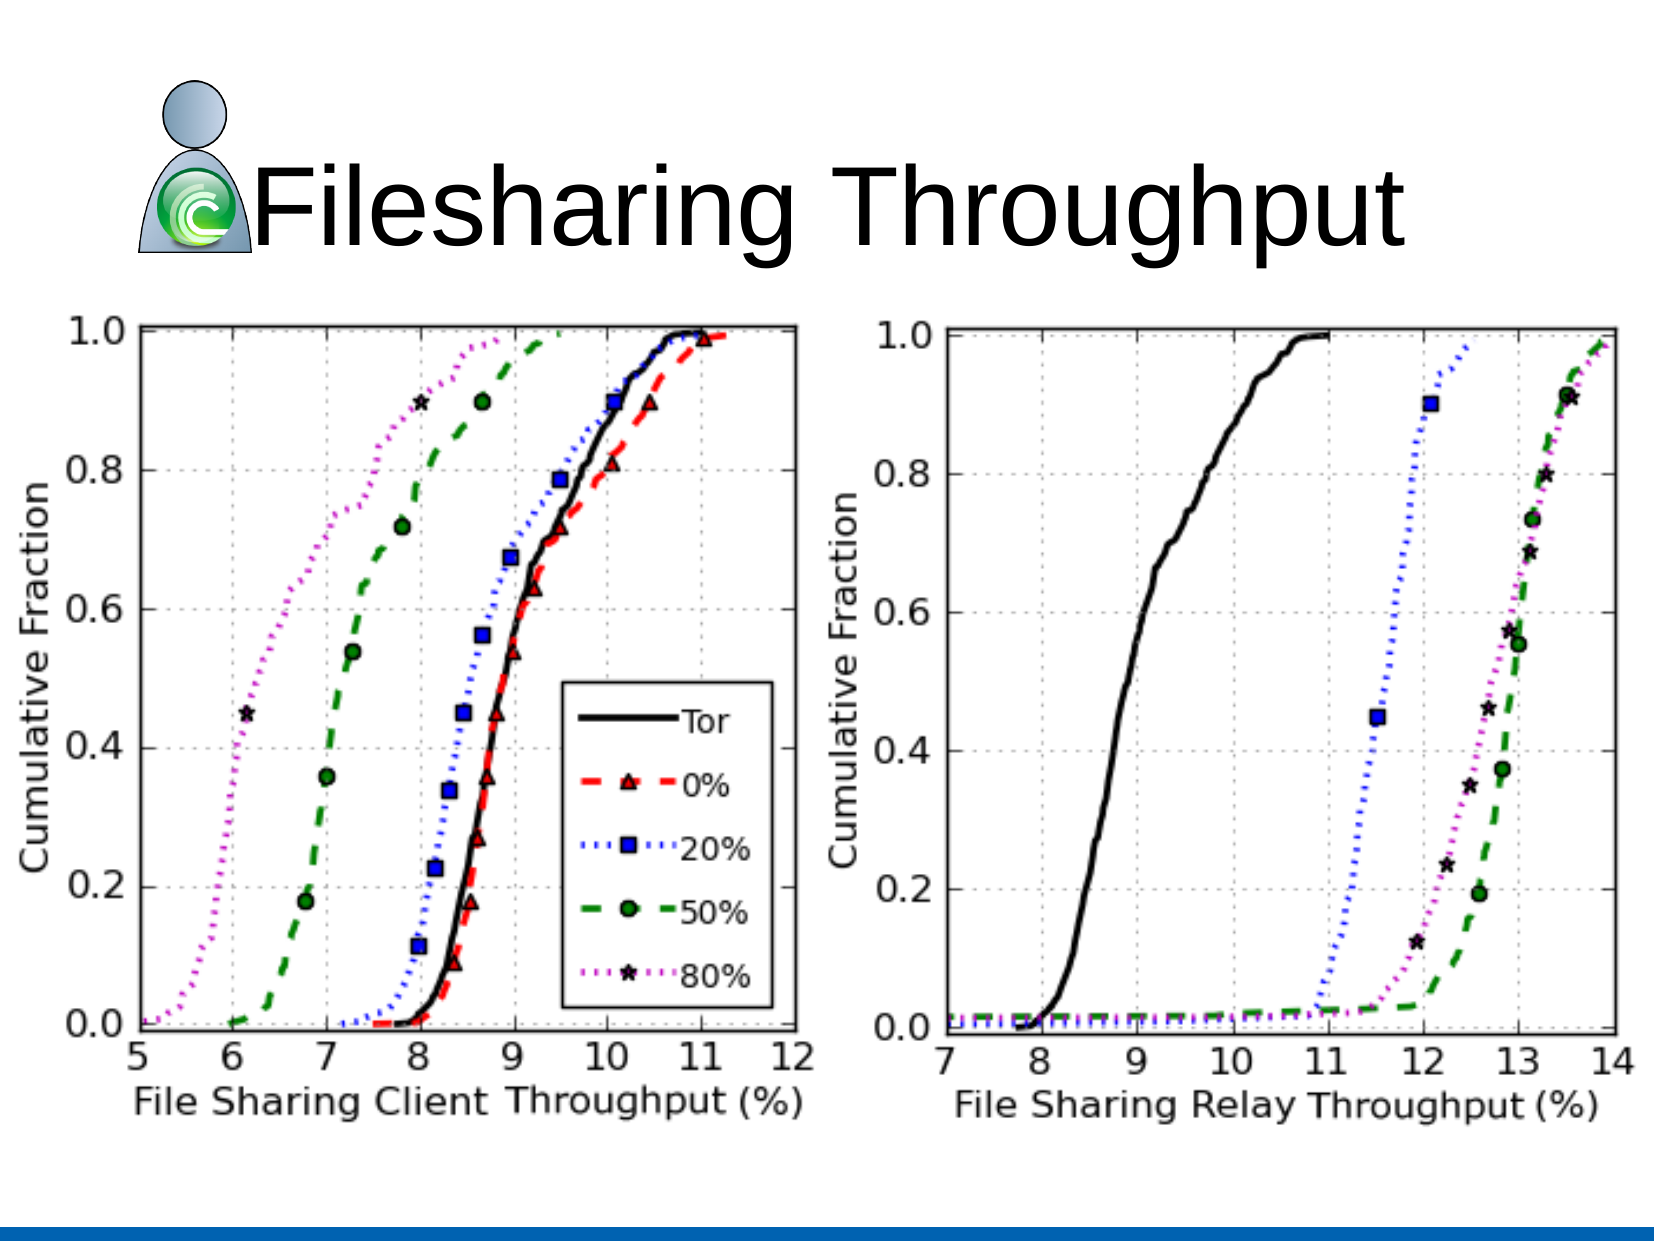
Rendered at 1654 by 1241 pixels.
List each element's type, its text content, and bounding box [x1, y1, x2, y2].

title Filesharing Throughput [121, 102, 1533, 299]
picture [6, 279, 1643, 1143]
picture [138, 80, 252, 253]
